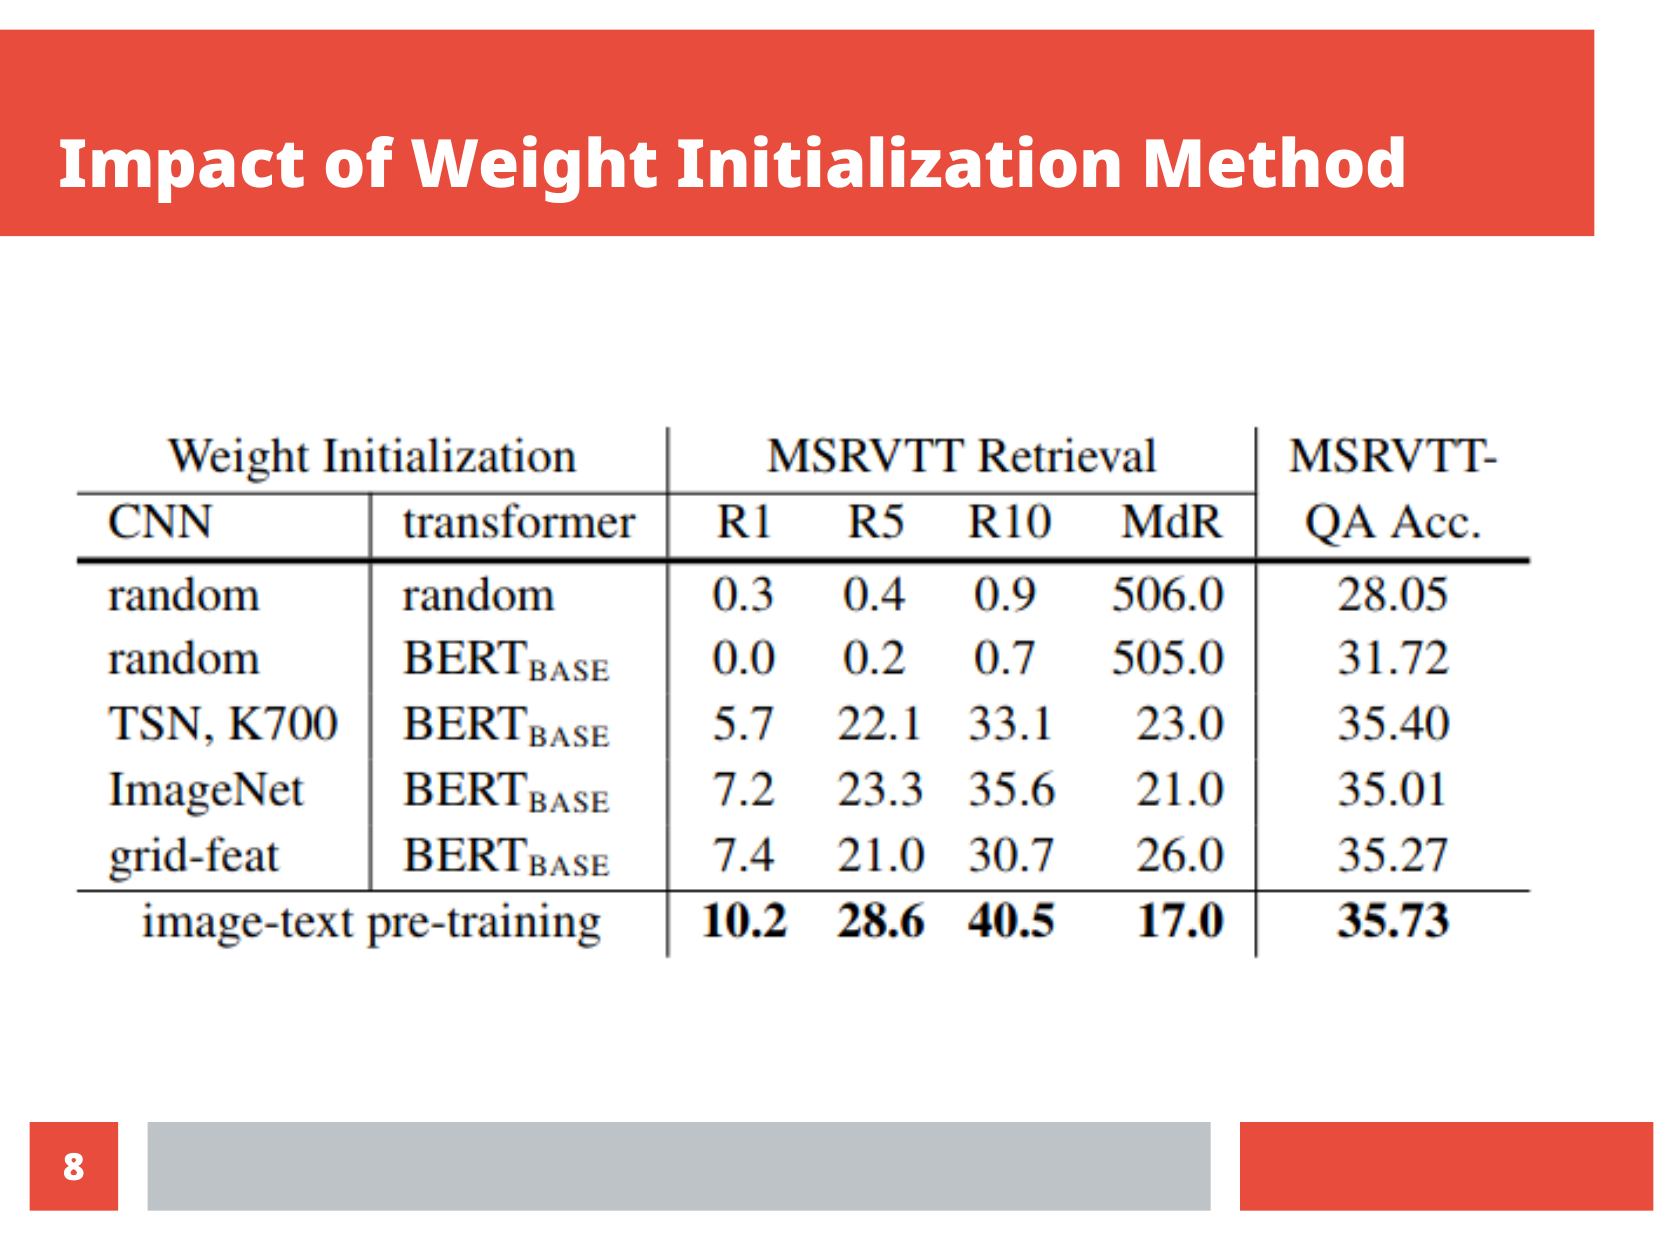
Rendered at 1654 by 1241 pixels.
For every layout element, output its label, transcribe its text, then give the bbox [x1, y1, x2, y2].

title Impact of Weight Initialization Method [59, 59, 1595, 207]
picture [59, 409, 1565, 976]
